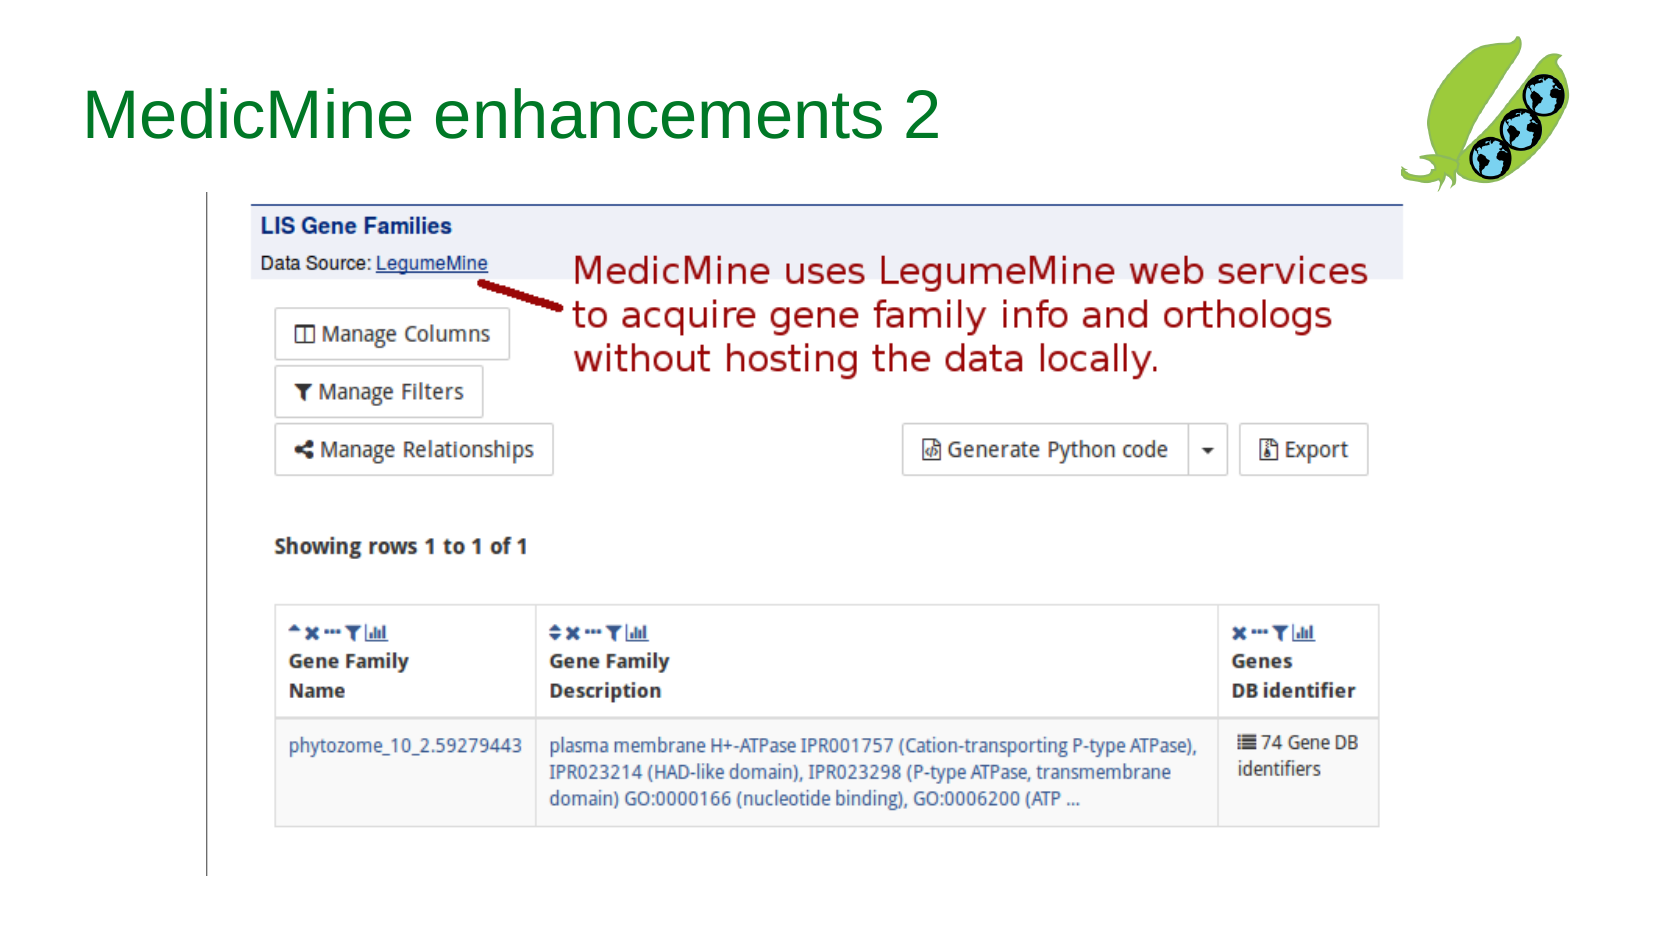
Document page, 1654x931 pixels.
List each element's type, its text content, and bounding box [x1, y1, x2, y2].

title MedicMine enhancements 2 [82, 37, 1571, 193]
picture [206, 192, 1447, 876]
